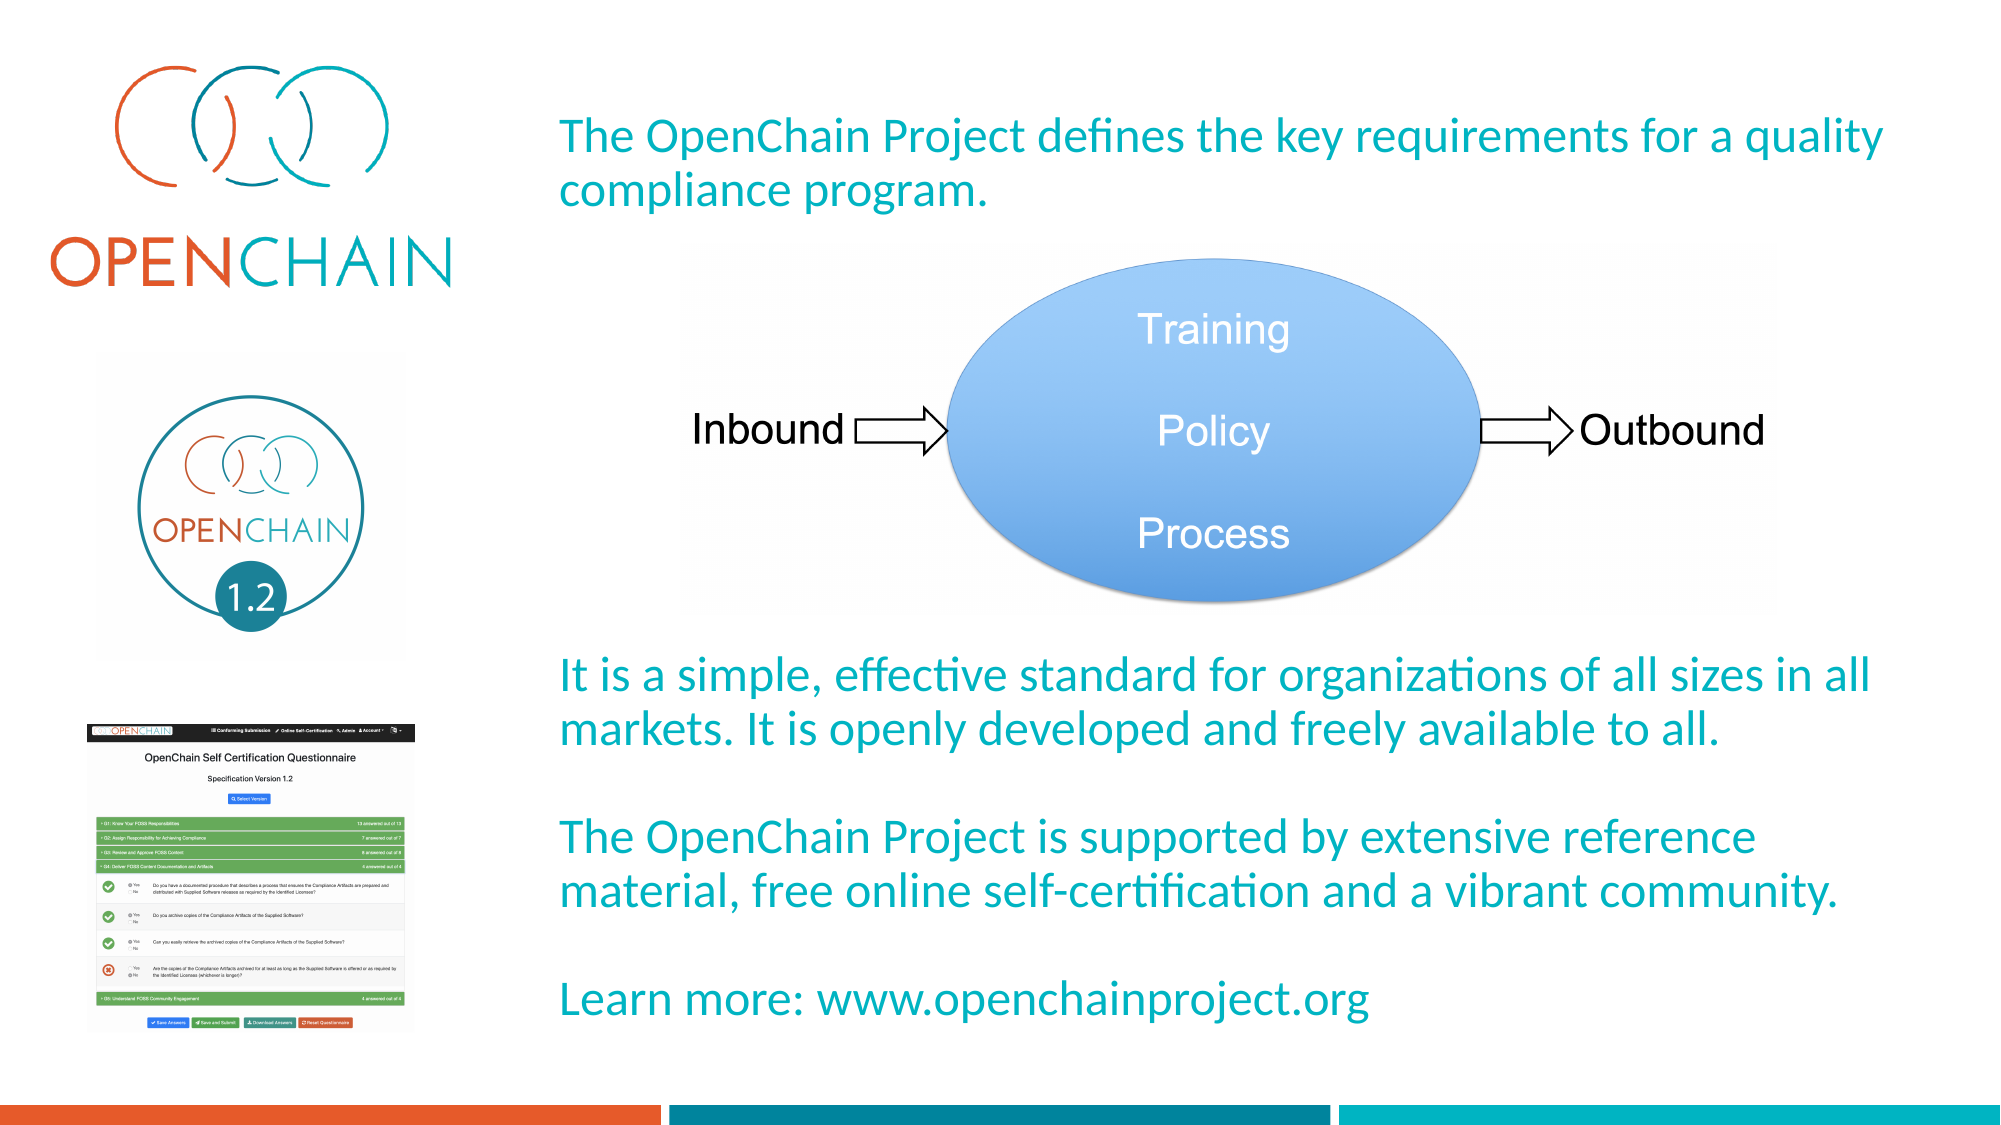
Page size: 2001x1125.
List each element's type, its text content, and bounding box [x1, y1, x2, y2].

picture [87, 724, 415, 1033]
picture [47, 62, 455, 289]
picture [680, 243, 1777, 615]
picture [96, 352, 406, 661]
text_box The OpenChain Project defines the key requirements for a quality compliance program. It is a simple, effective standard for organizations of all sizes in all markets. It is openly developed and freely available to all. The OpenChain Project is supported by extensive reference material, free online self-certification and a vibrant community. Learn more: www.openchainproject.org [544, 73, 1913, 1056]
